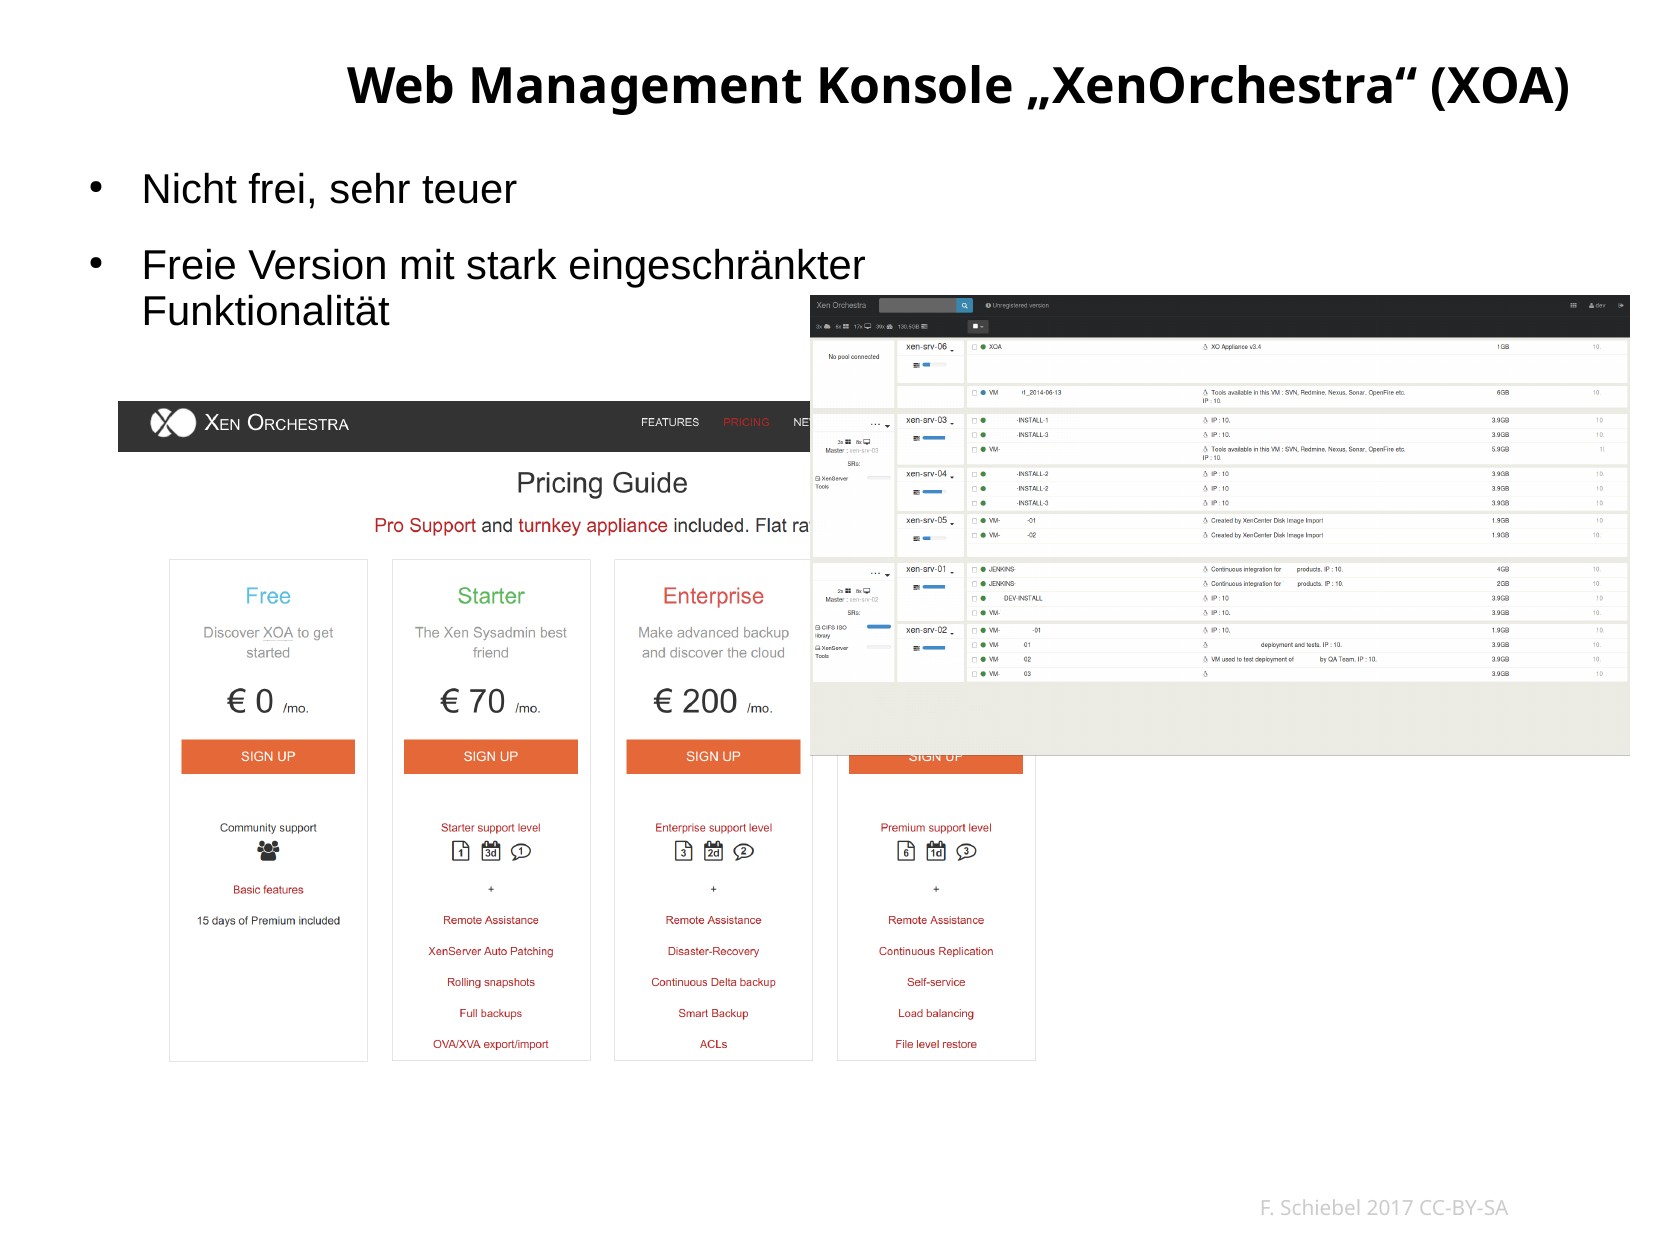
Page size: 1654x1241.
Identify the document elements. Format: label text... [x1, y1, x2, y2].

picture [118, 295, 1630, 1071]
title Web Management Konsole „XenOrchestra“ (XOA) [82, 49, 1571, 119]
list Nicht frei, sehr teuer Freie Version mit stark eingeschränkter Funktionalität [70, 165, 1371, 343]
